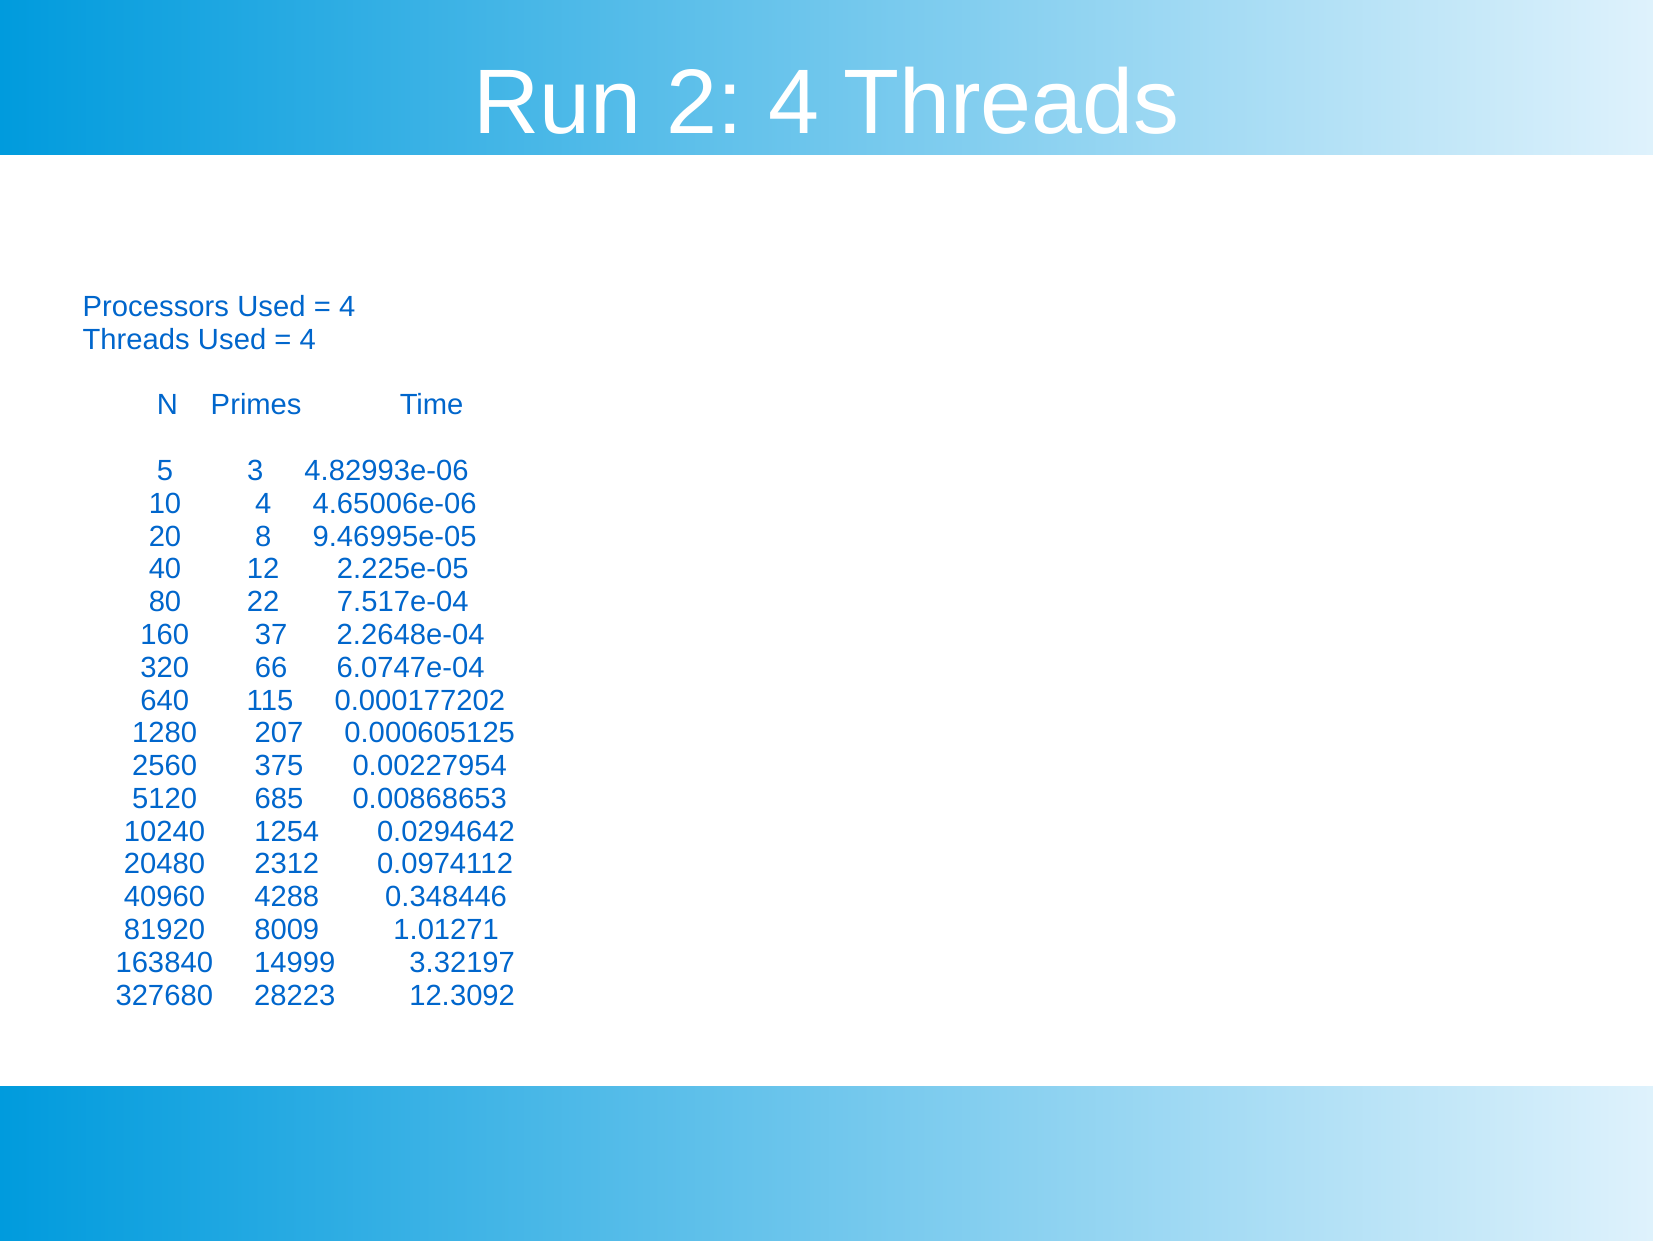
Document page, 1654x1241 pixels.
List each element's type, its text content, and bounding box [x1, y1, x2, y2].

title Run 2: 4 Threads [82, 49, 1571, 155]
list Processors Used = 4 Threads Used = 4 N Primes Time 5 3 4.82993e-06 10 4 4.65006e-06 20 8 9.46995e-05 40 12 2.225e-05 80 22 7.517e-04 160 37 2.2648e-04 320 66 6.0747e-04 640 115 0.000177202 1280 207 0.000605125 2560 375 0.00227954 5120 685 0.00868653 10240 1254 0.0294642 20480 2312 0.0974112 40960 4288 0.348446 81920 8009 1.01271 163840 14999 3.32197 327680 28223 12.3092 [82, 290, 1571, 1010]
